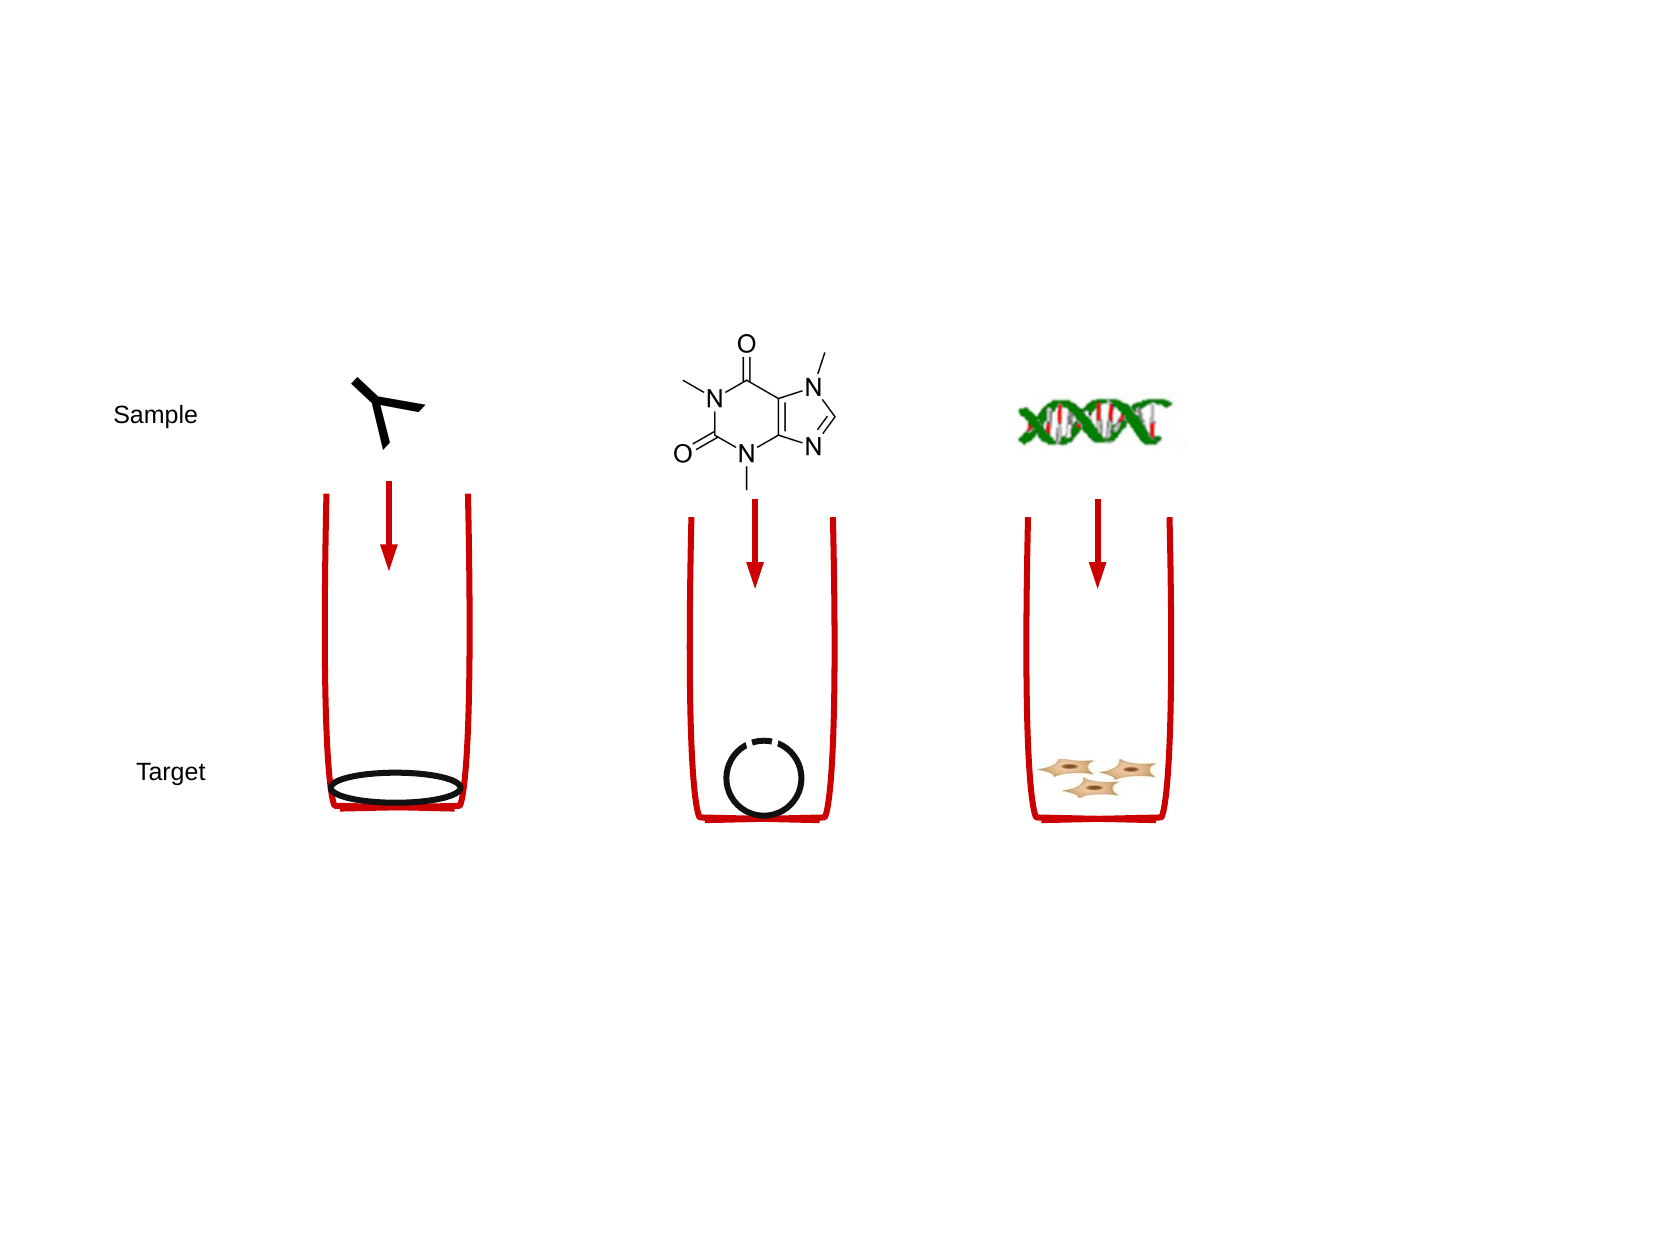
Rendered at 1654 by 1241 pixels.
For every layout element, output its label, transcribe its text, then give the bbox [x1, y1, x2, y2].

text_box Sample [98, 393, 256, 451]
picture [665, 325, 845, 499]
picture [1037, 759, 1157, 799]
text_box Y [300, 326, 460, 484]
picture [1012, 391, 1188, 449]
text_box Target [121, 750, 256, 807]
